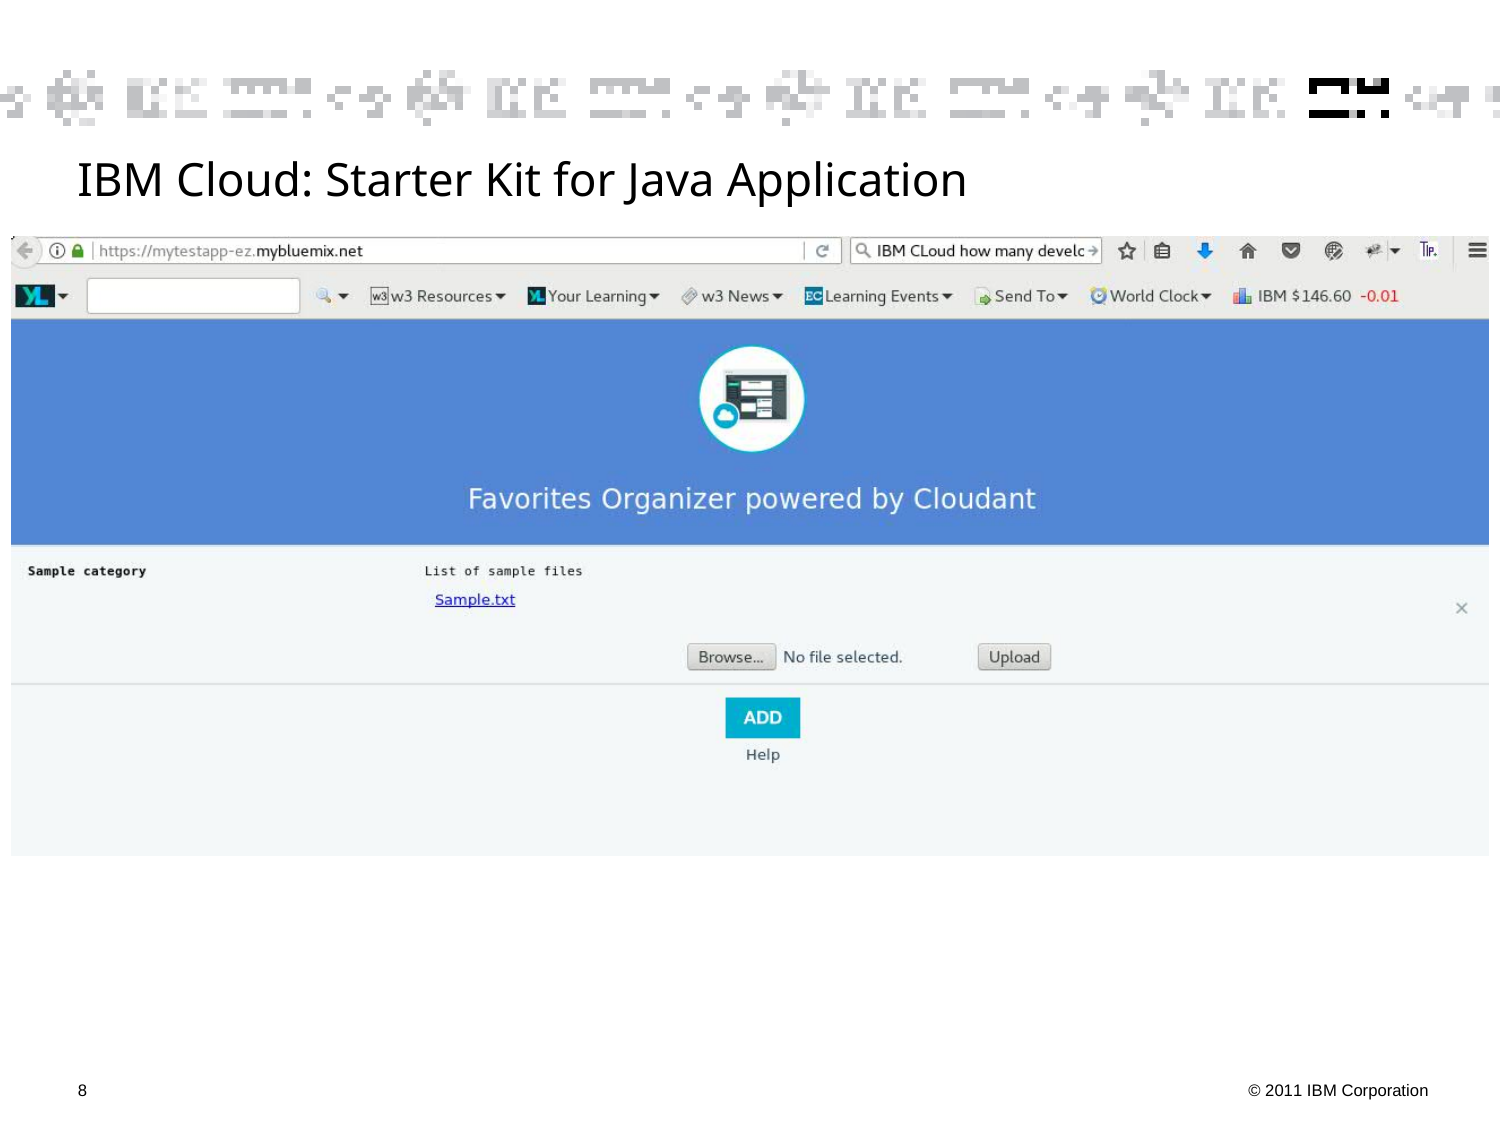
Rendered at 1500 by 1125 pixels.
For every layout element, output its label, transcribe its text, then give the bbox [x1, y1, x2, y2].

picture [0, 0, 1500, 1125]
title IBM Cloud: Starter Kit for Java Application [62, 149, 1488, 236]
